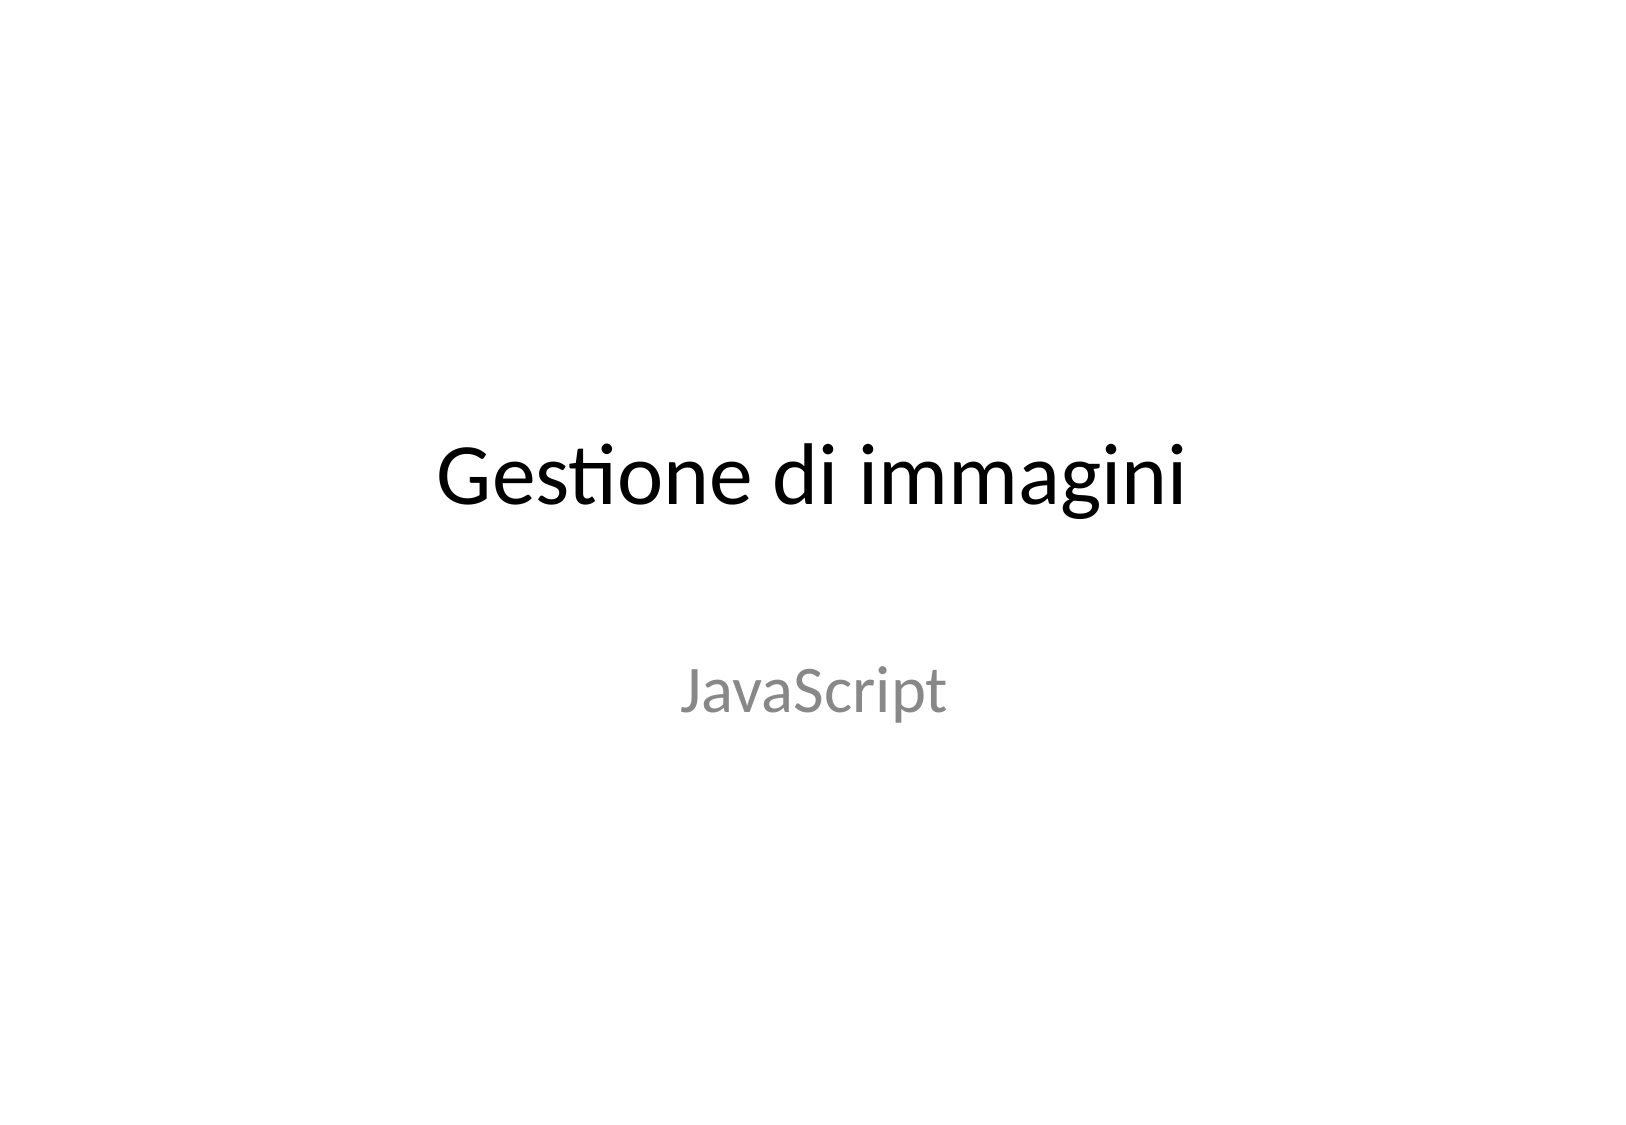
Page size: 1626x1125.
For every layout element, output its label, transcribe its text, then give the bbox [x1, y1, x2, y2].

subtitle JavaScript [243, 637, 1382, 925]
title Gestione di immagini [121, 349, 1504, 591]
